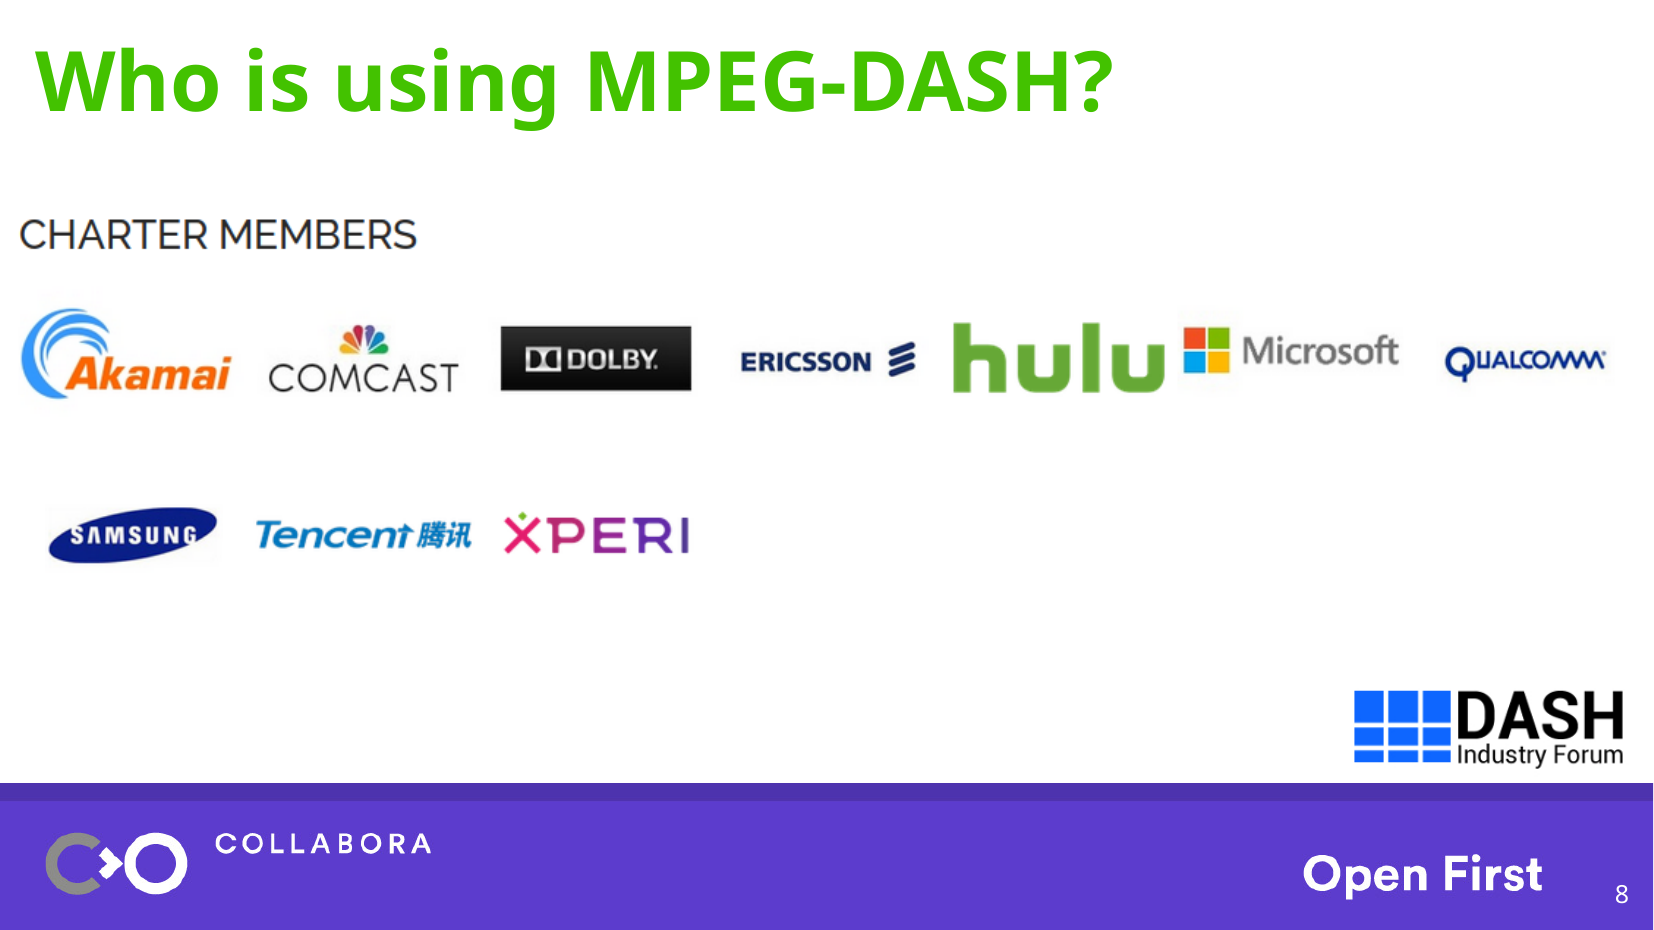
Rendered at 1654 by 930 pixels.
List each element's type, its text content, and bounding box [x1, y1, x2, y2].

title Who is using MPEG-DASH? [35, 28, 1608, 192]
picture [0, 0, 1654, 930]
